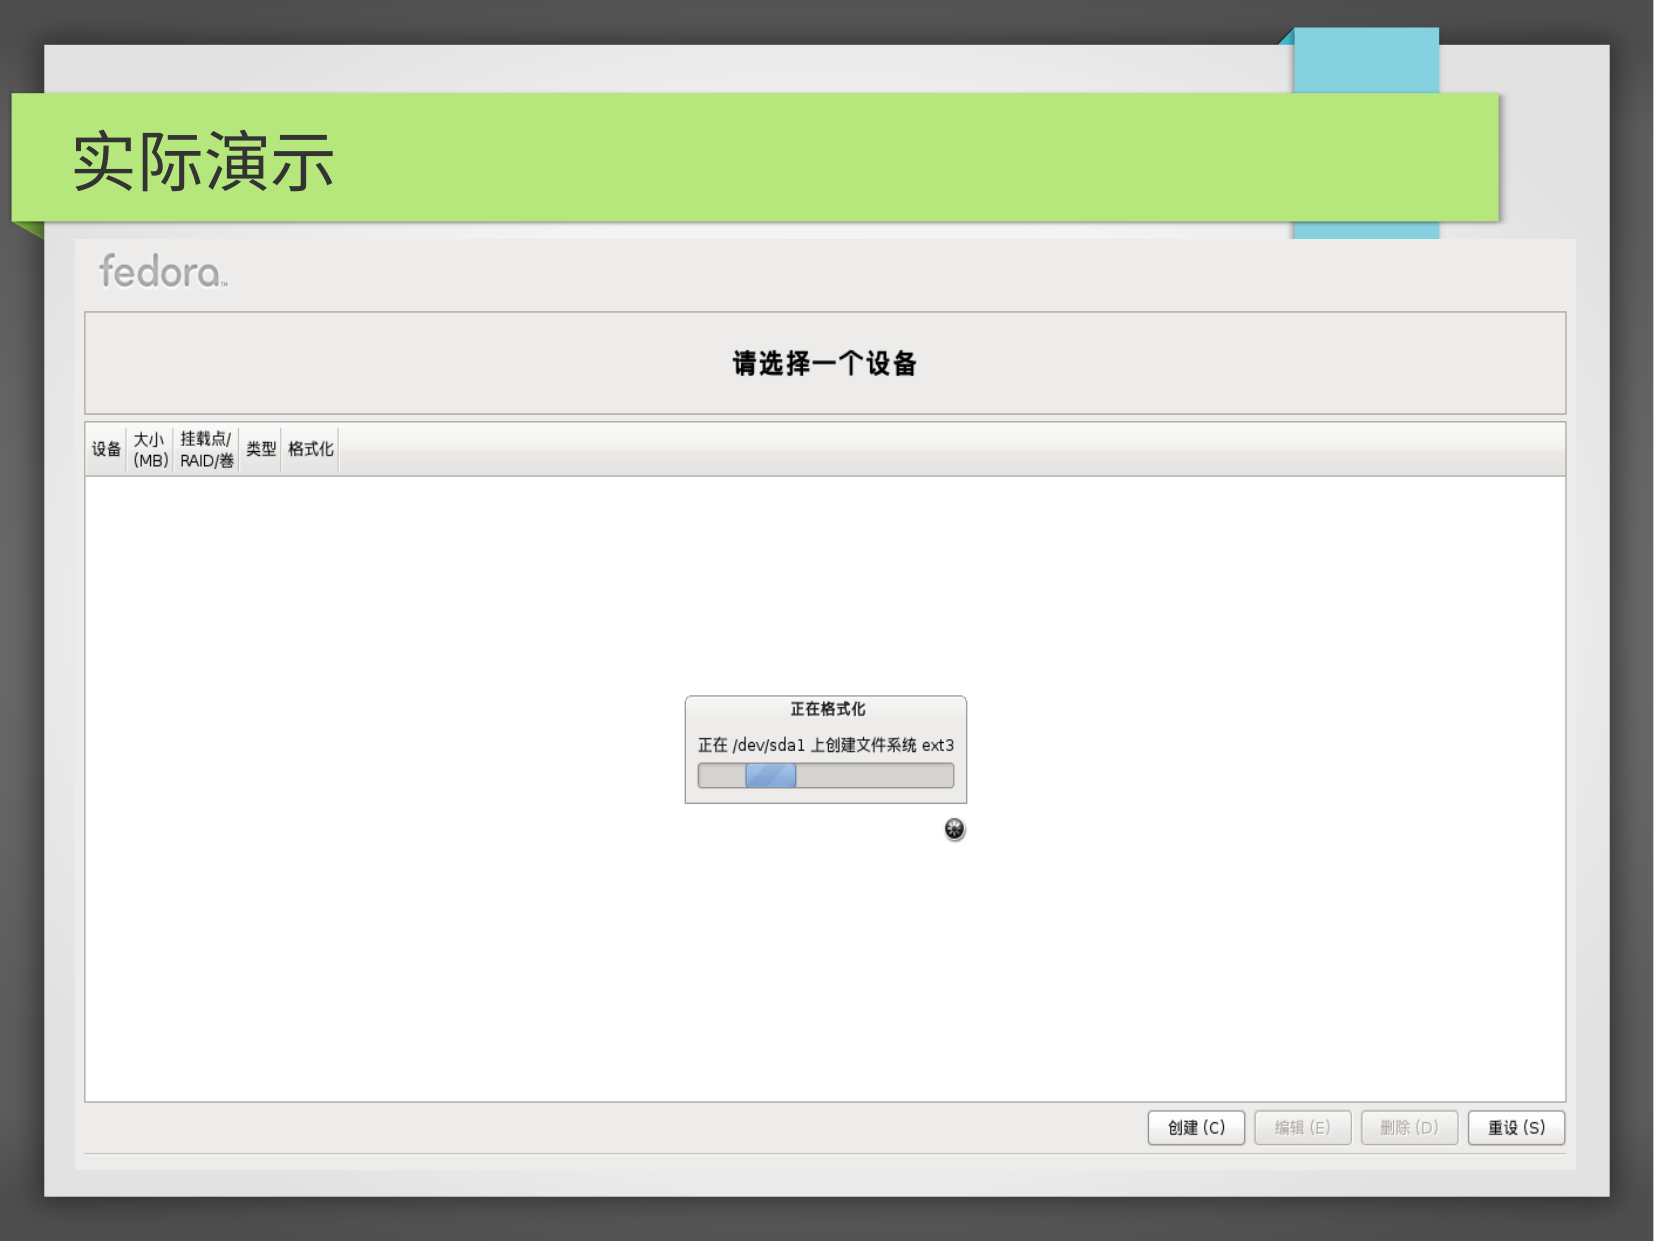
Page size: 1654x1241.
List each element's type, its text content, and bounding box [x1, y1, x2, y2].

title 实际演示 [70, 113, 1229, 206]
picture [0, 0, 1654, 1241]
